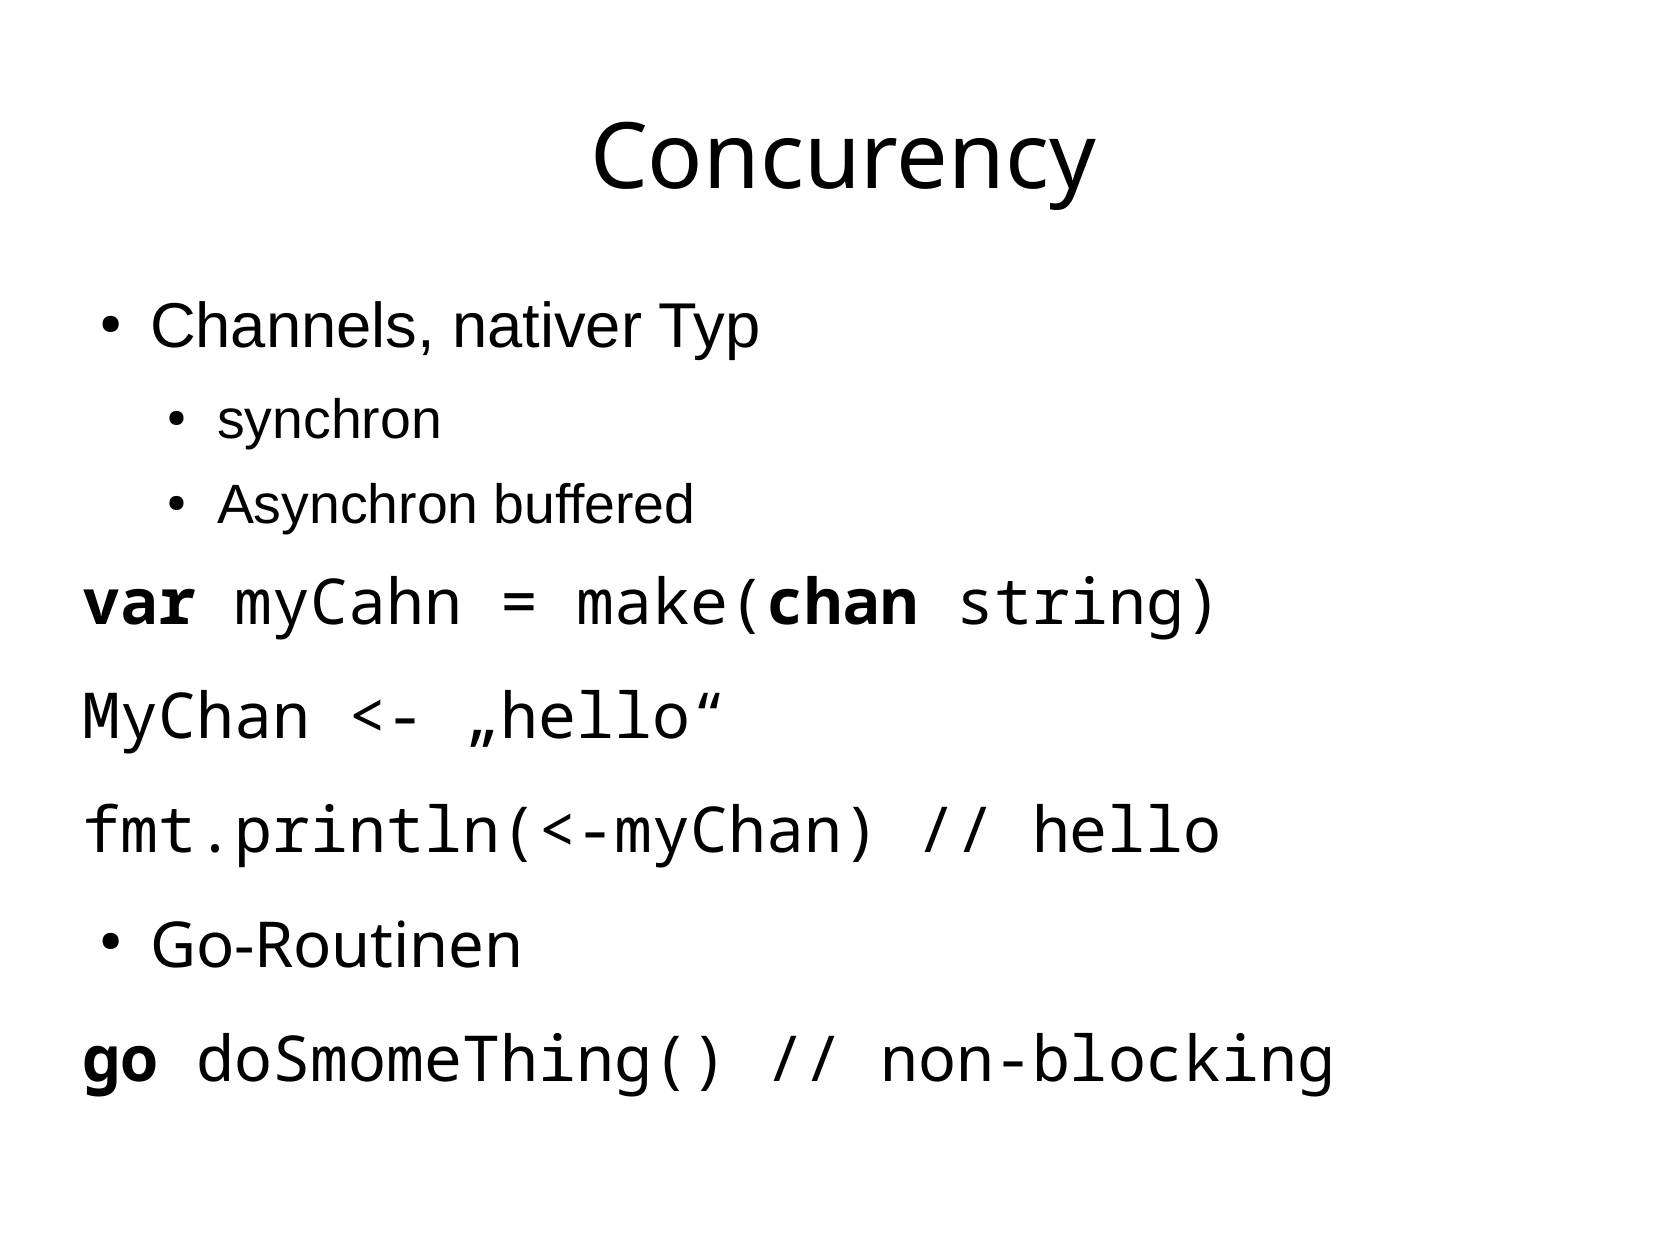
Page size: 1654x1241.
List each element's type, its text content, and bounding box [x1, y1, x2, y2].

list Channels, nativer Typ synchron Asynchron buffered var myCahn = make(chan string) MyChan <- „hello“ fmt.println(<-myChan) // hello Go-Routinen go doSmomeThing() // non-blocking [82, 290, 1571, 1109]
title Concurency [82, 56, 1571, 250]
